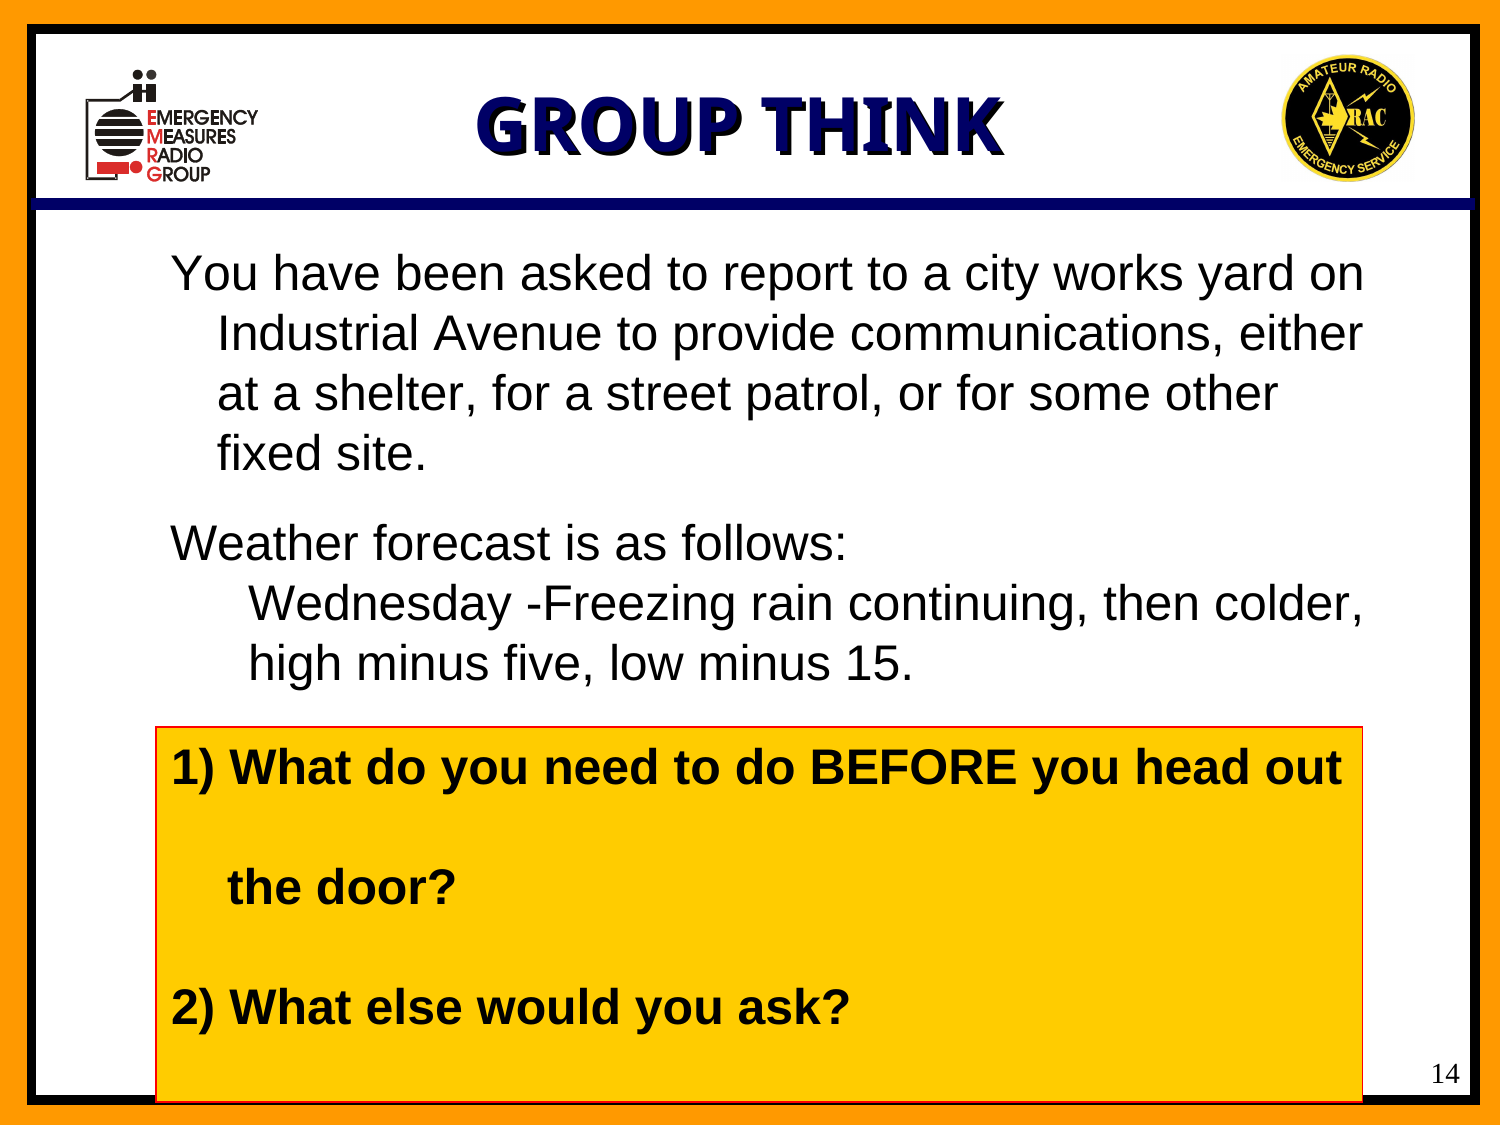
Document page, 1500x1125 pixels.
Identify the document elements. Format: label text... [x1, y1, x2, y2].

text_box You have been asked to report to a city works yard on Industrial Avenue to provide communications, either at a shelter, for a street patrol, or for some other fixed site. Weather forecast is as follows: Wednesday -Freezing rain continuing, then colder, high minus five, low minus 15. [139, 232, 1403, 698]
picture [1281, 54, 1415, 182]
text_box GROUP THINK [251, 68, 1225, 174]
text_box 1) What do you need to do BEFORE you head out the door? 2) What else would you ask? [156, 726, 1363, 1103]
